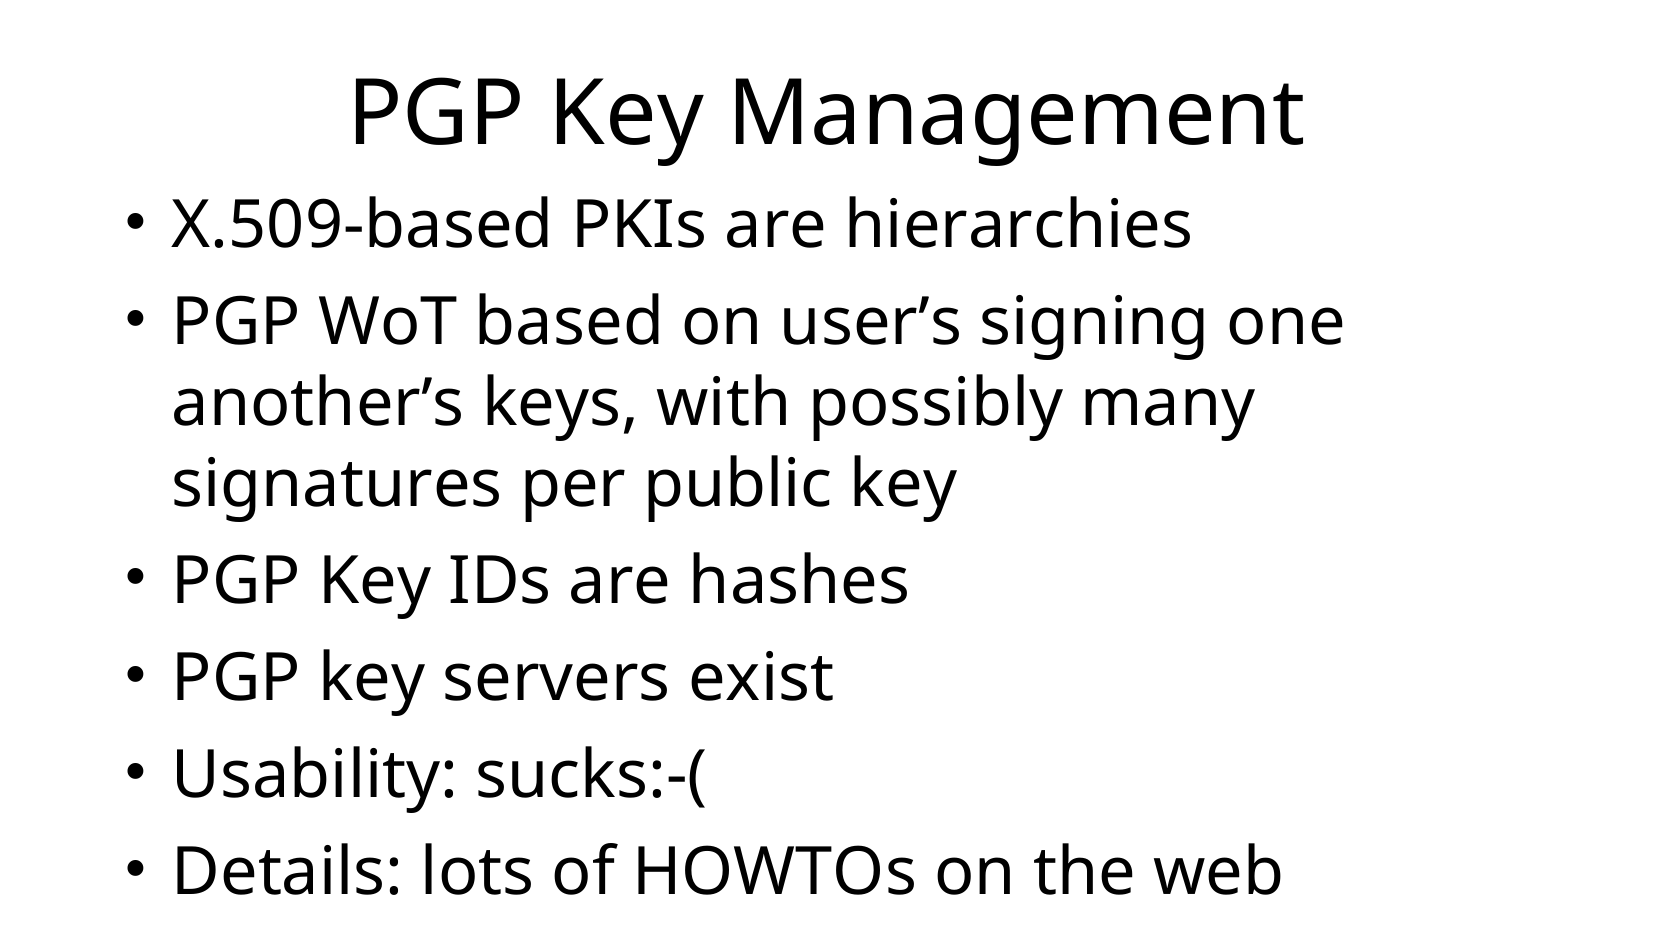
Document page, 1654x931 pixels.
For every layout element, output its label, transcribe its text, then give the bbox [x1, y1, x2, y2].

text_box X.509-based PKIs are hierarchies PGP WoT based on user’s signing one another’s keys, with possibly many signatures per public key PGP Key IDs are hashes PGP key servers exist Usability: sucks:-( Details: lots of HOWTOs on the web [124, 180, 1530, 739]
text_box PGP Key Management [124, 29, 1530, 180]
